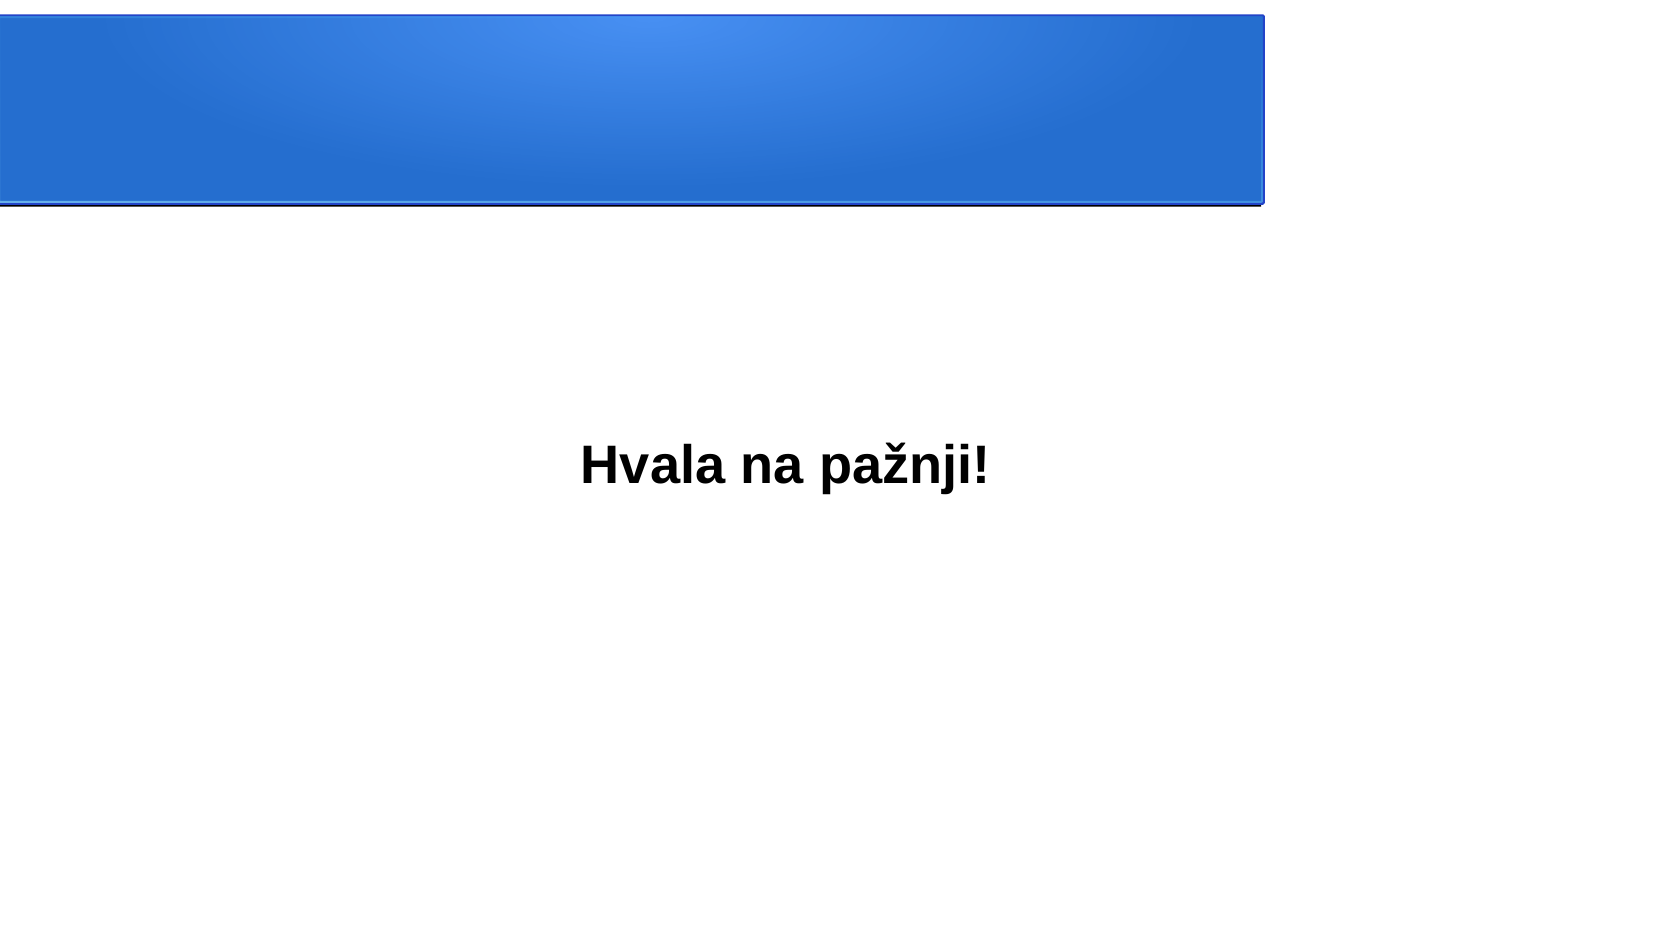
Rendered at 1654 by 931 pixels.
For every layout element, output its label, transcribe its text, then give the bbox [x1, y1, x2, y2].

list Hvala na pažnji! [510, 435, 1024, 586]
